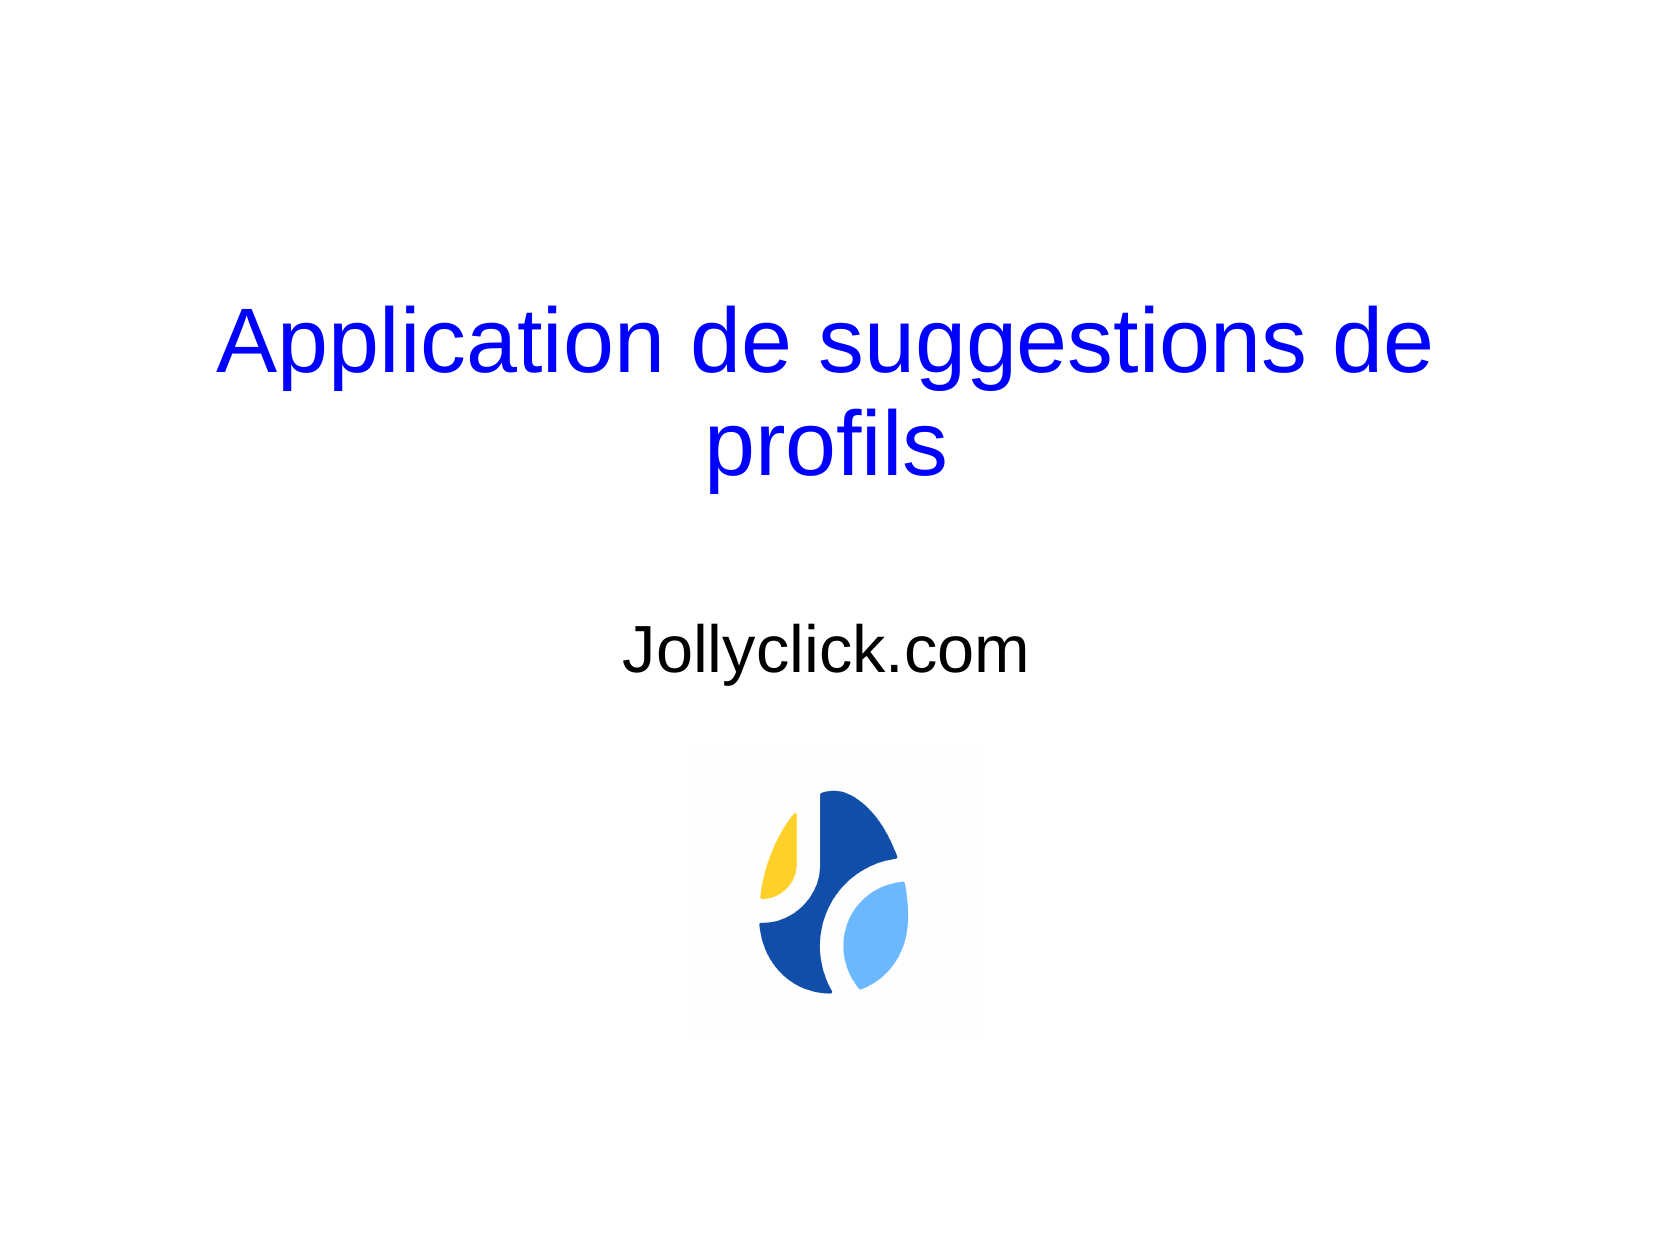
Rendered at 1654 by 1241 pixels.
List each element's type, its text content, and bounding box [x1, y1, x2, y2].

subtitle Jollyclick.com [82, 290, 1571, 1010]
picture [685, 744, 981, 1040]
